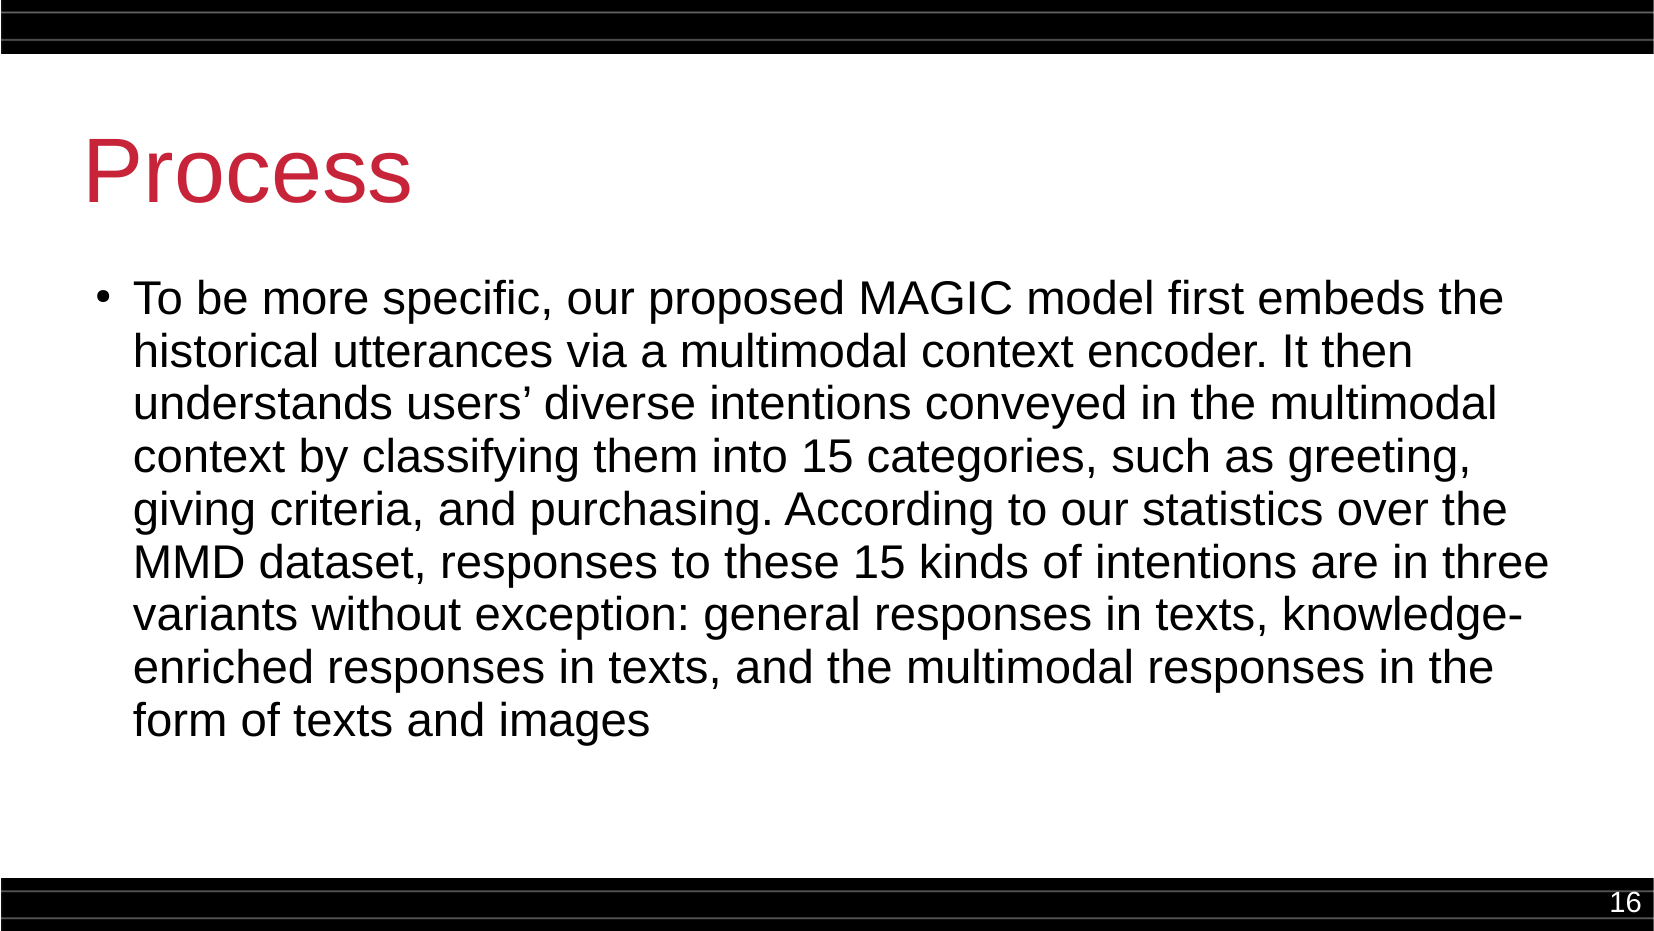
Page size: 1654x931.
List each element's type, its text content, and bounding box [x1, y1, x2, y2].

picture [1, 0, 1654, 54]
picture [1, 878, 1654, 931]
list To be more specific, our proposed MAGIC model first embeds the historical utterances via a multimodal context encoder. It then understands users’ diverse intentions conveyed in the multimodal context by classifying them into 15 categories, such as greeting, giving criteria, and purchasing. According to our statistics over the MMD dataset, responses to these 15 kinds of intentions are in three variants without exception: general responses in texts, knowledge-enriched responses in texts, and the multimodal responses in the form of texts and images [82, 271, 1571, 758]
title Process [82, 92, 1571, 249]
